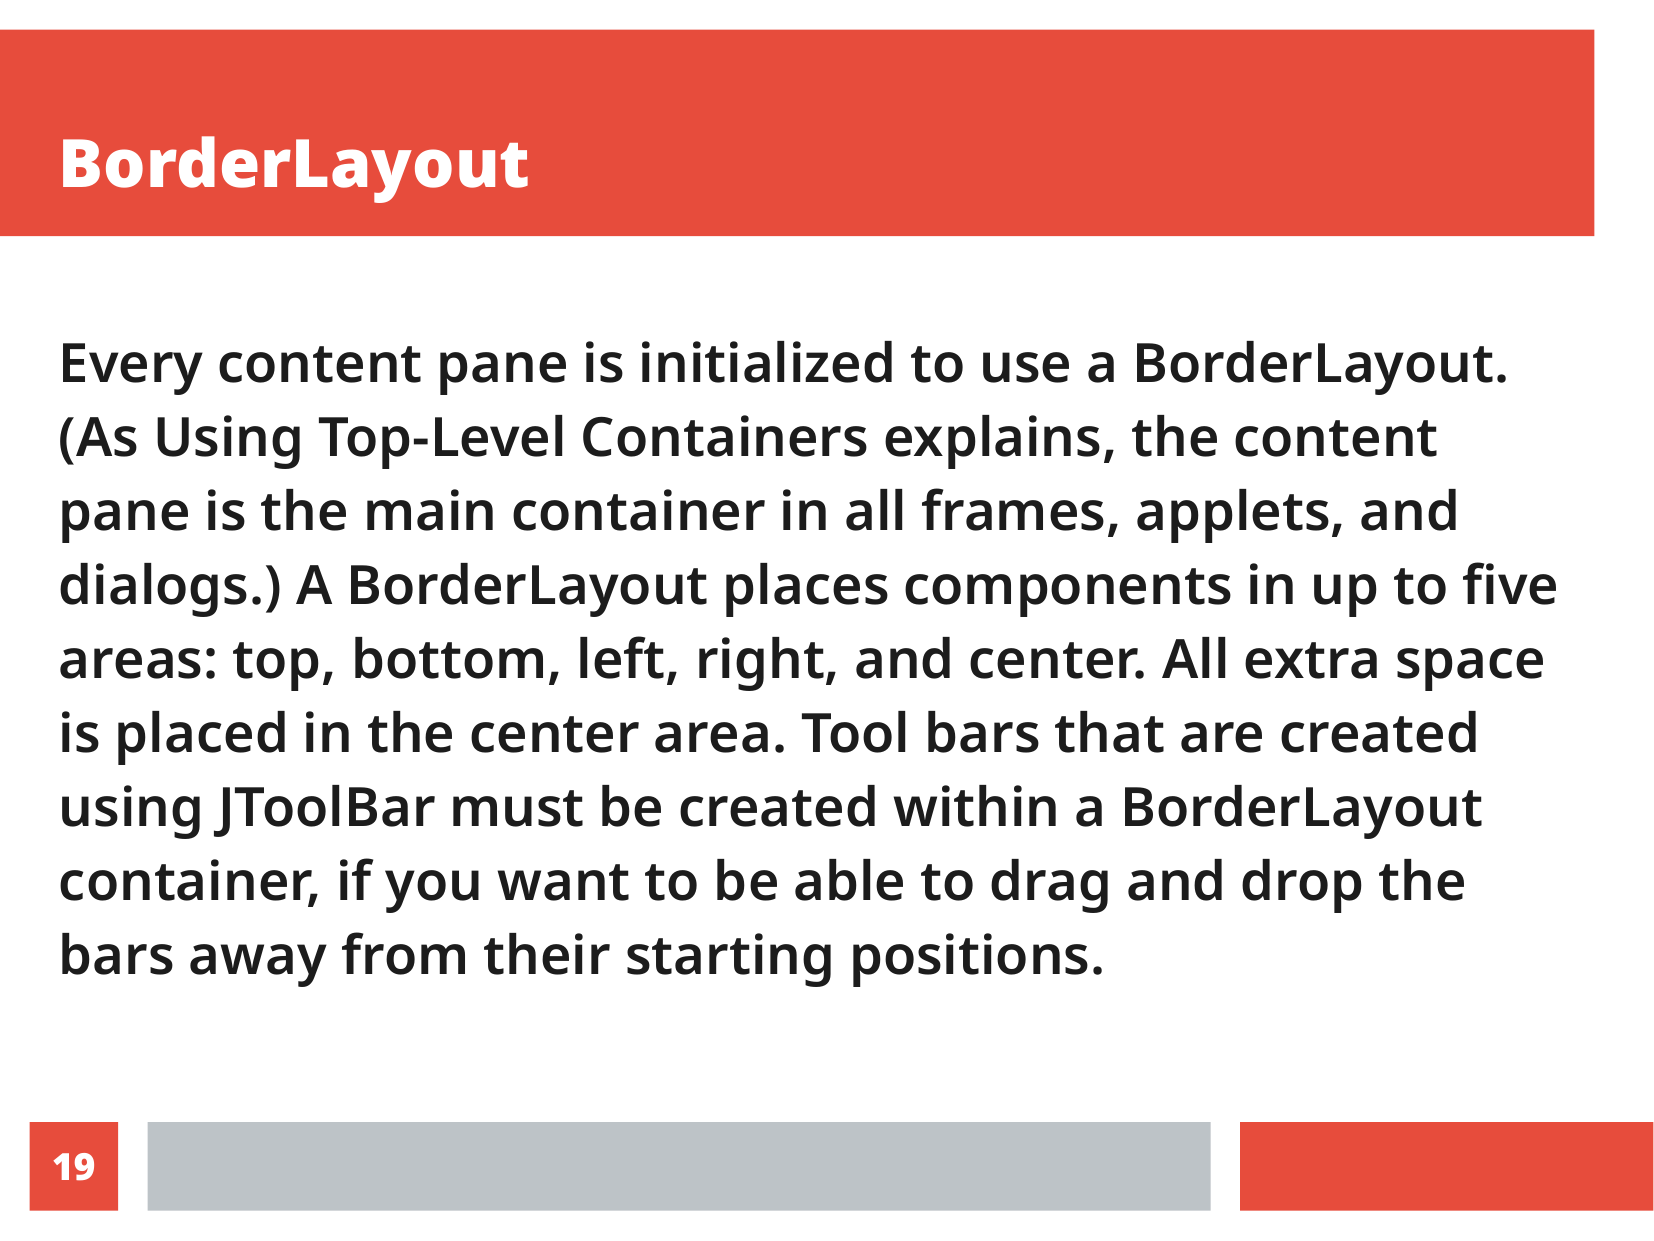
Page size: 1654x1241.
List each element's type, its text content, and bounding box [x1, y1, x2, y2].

list Every content pane is initialized to use a BorderLayout. (As Using Top-Level Containers explains, the content pane is the main container in all frames, applets, and dialogs.) A BorderLayout places components in up to five areas: top, bottom, left, right, and center. All extra space is placed in the center area. Tool bars that are created using JToolBar must be created within a BorderLayout container, if you want to be able to drag and drop the bars away from their starting positions. [59, 324, 1565, 1093]
title BorderLayout [59, 59, 1595, 207]
